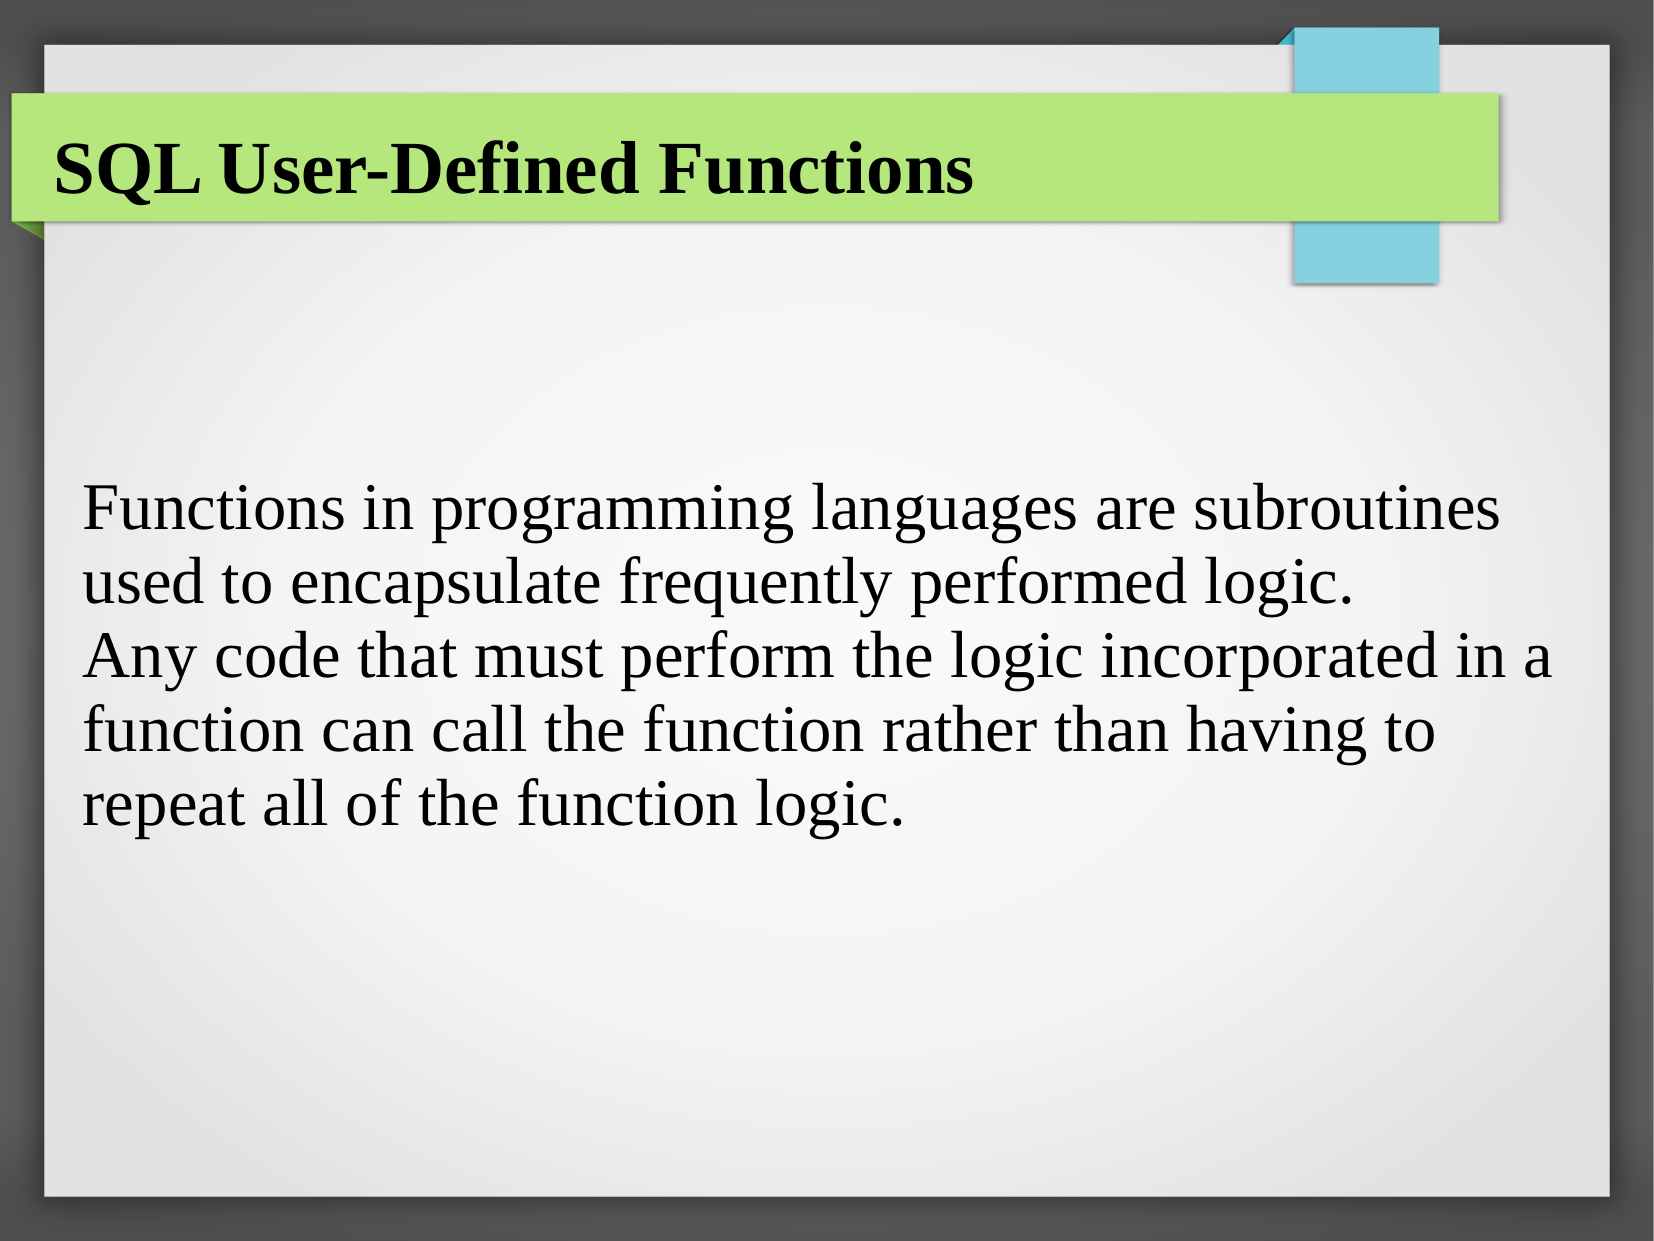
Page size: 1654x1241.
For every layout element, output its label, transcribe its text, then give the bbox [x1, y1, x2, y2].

subtitle Functions in programming languages are subroutines used to encapsulate frequently performed logic. Any code that must perform the logic incorporated in a function can call the function rather than having to repeat all of the function logic. [82, 295, 1571, 1015]
title SQL User-Defined Functions [53, 90, 1096, 246]
picture [0, 0, 1654, 1241]
